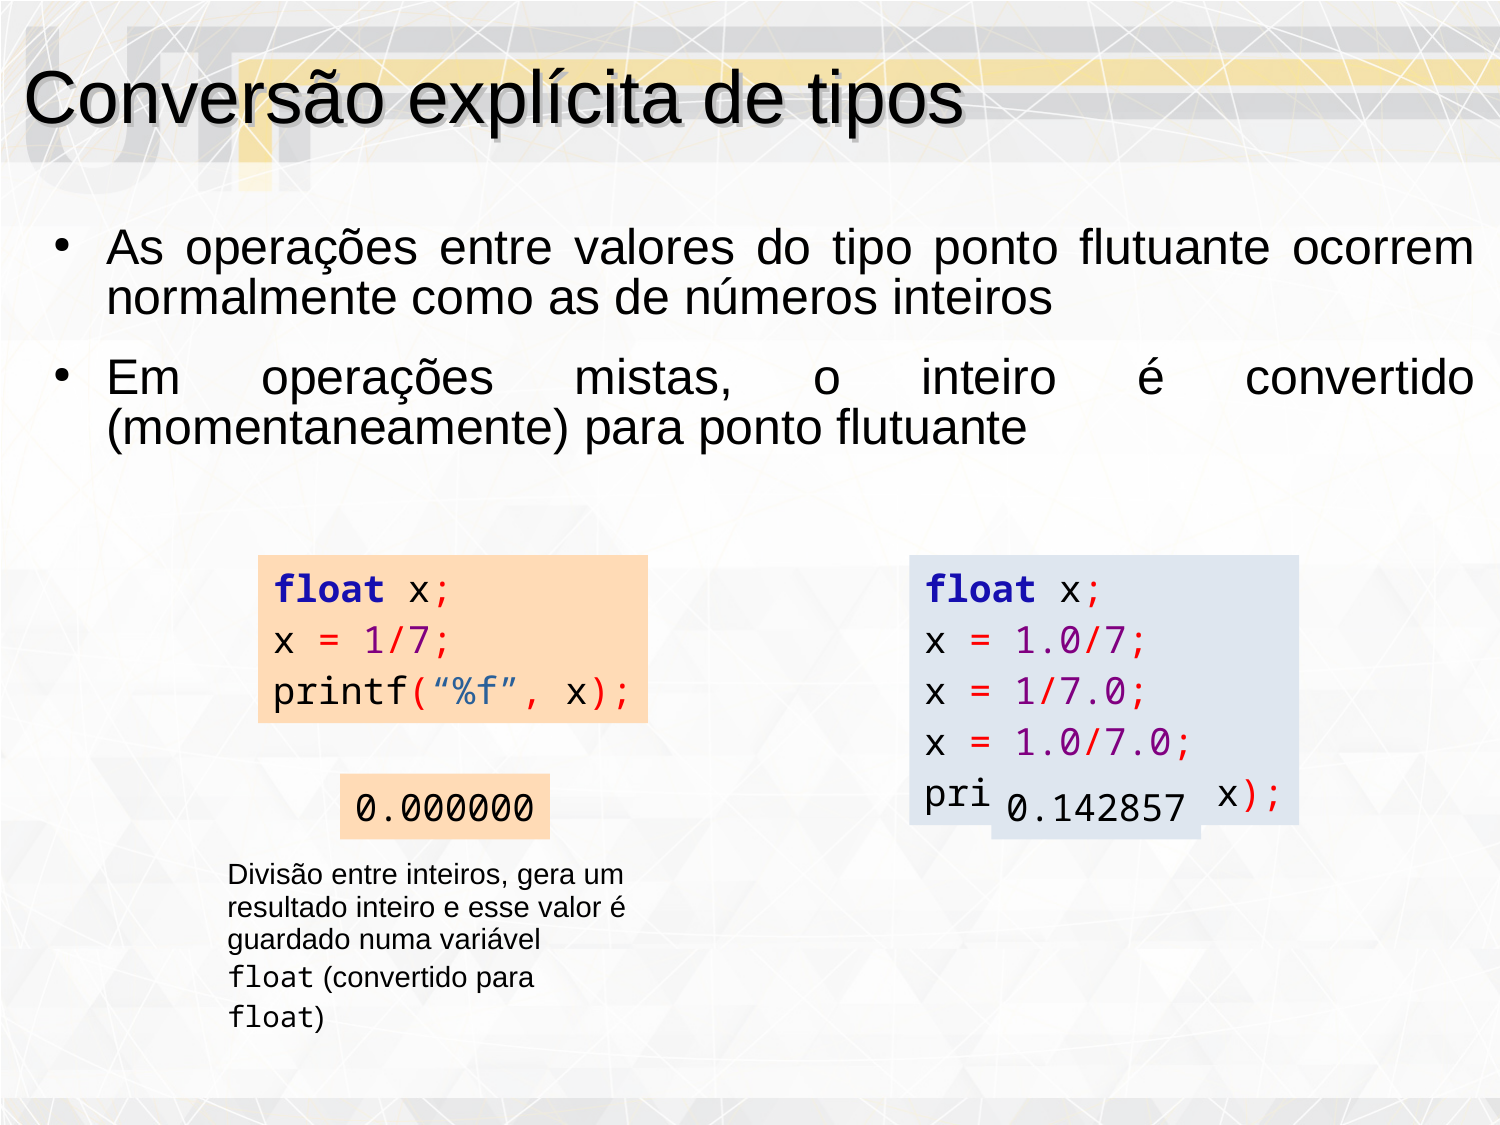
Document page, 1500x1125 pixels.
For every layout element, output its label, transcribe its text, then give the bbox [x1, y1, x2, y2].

title Conversão explícita de tipos [23, 18, 1489, 178]
list As operações entre valores do tipo ponto flutuante ocorrem normalmente como as de números inteiros Em operações mistas, o inteiro é convertido (momentaneamente) para ponto flutuante [35, 224, 1477, 1087]
text_box float x; x = 1.0/7; x = 1/7.0; x = 1.0/7.0; printf(“%f”, x); [909, 555, 1268, 758]
text_box 0.000000 [340, 773, 534, 826]
text_box float x; x = 1/7; printf(“%f”, x); [258, 555, 616, 683]
text_box 0.142857 [991, 773, 1186, 826]
text_box Divisão entre inteiros, gera um resultado inteiro e esse valor é guardado numa variável float (convertido para float) [212, 850, 650, 999]
